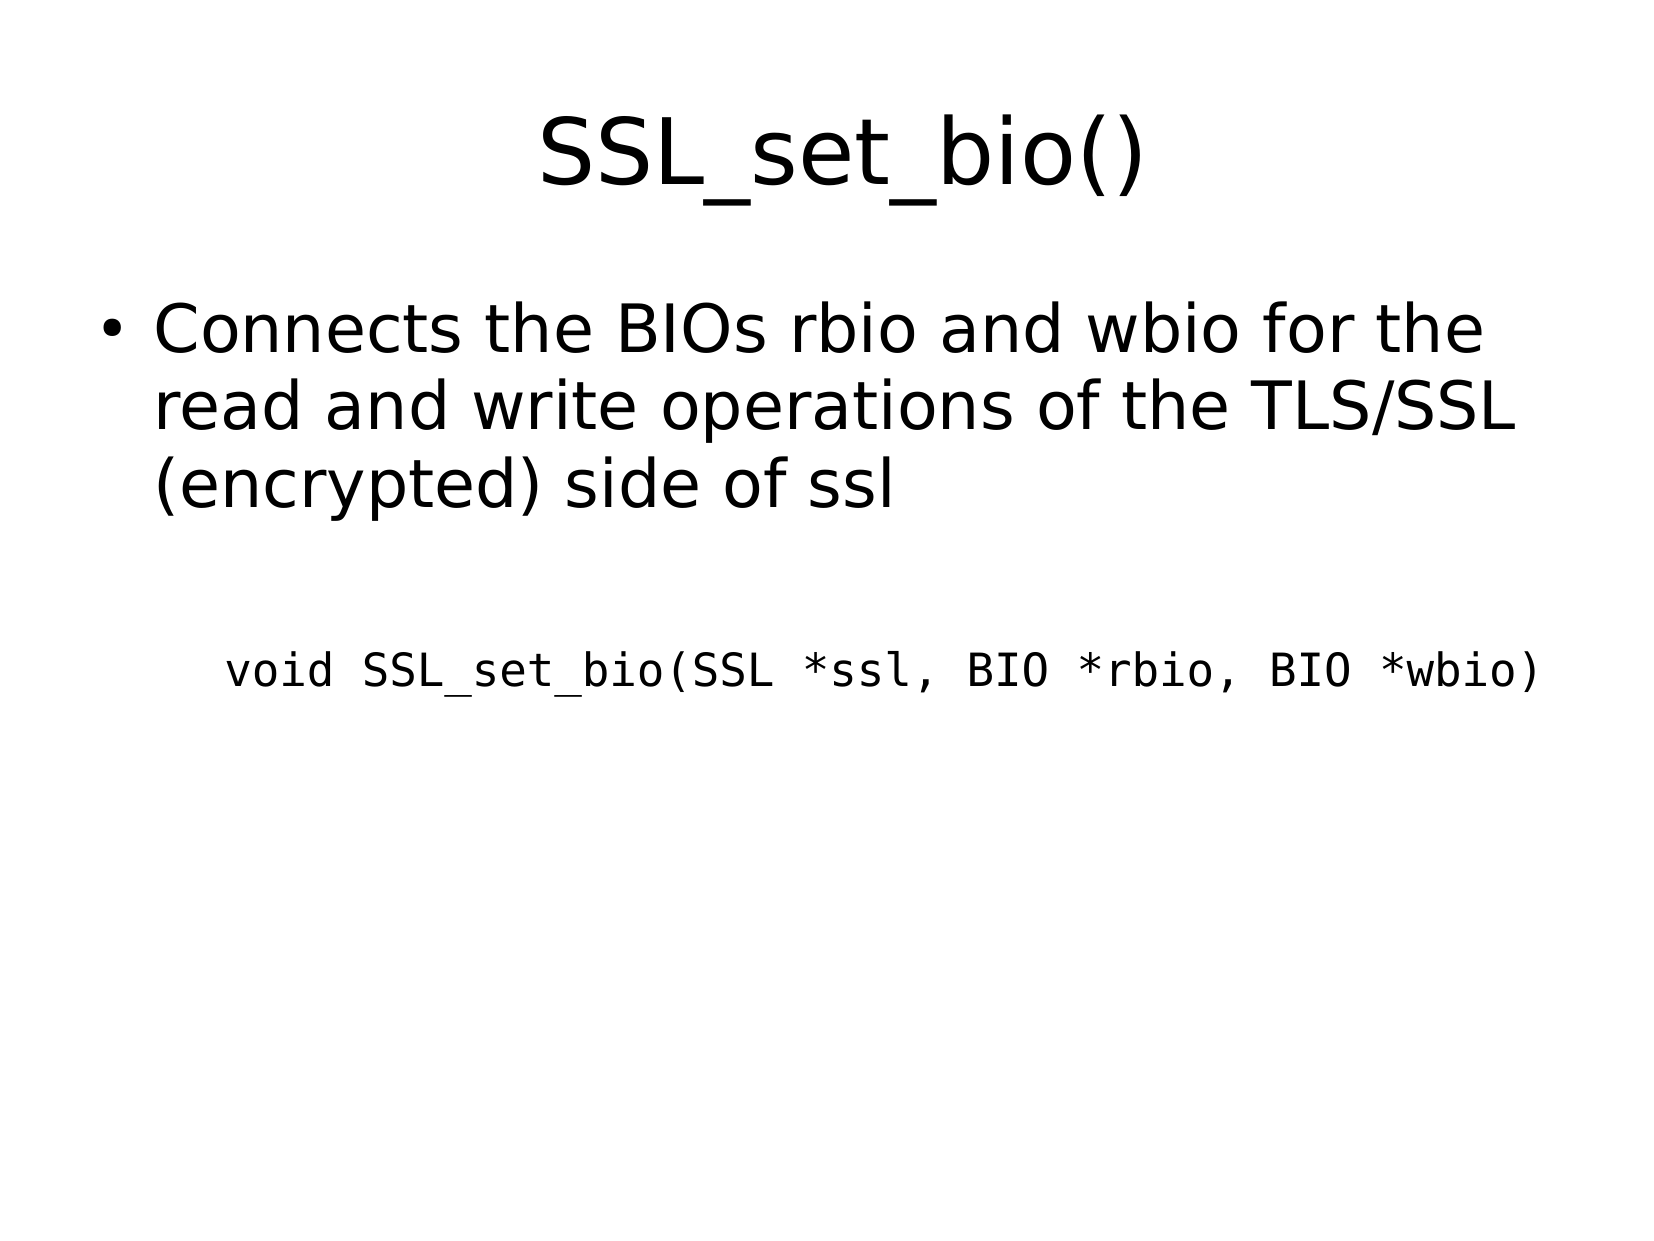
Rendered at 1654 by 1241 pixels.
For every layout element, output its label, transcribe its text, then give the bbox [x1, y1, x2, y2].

list Connects the BIOs rbio and wbio for the read and write operations of the TLS/SSL (encrypted) side of ssl void SSL_set_bio(SSL *ssl, BIO *rbio, BIO *wbio) [82, 290, 1571, 1109]
title SSL_set_bio() [82, 56, 1571, 250]
